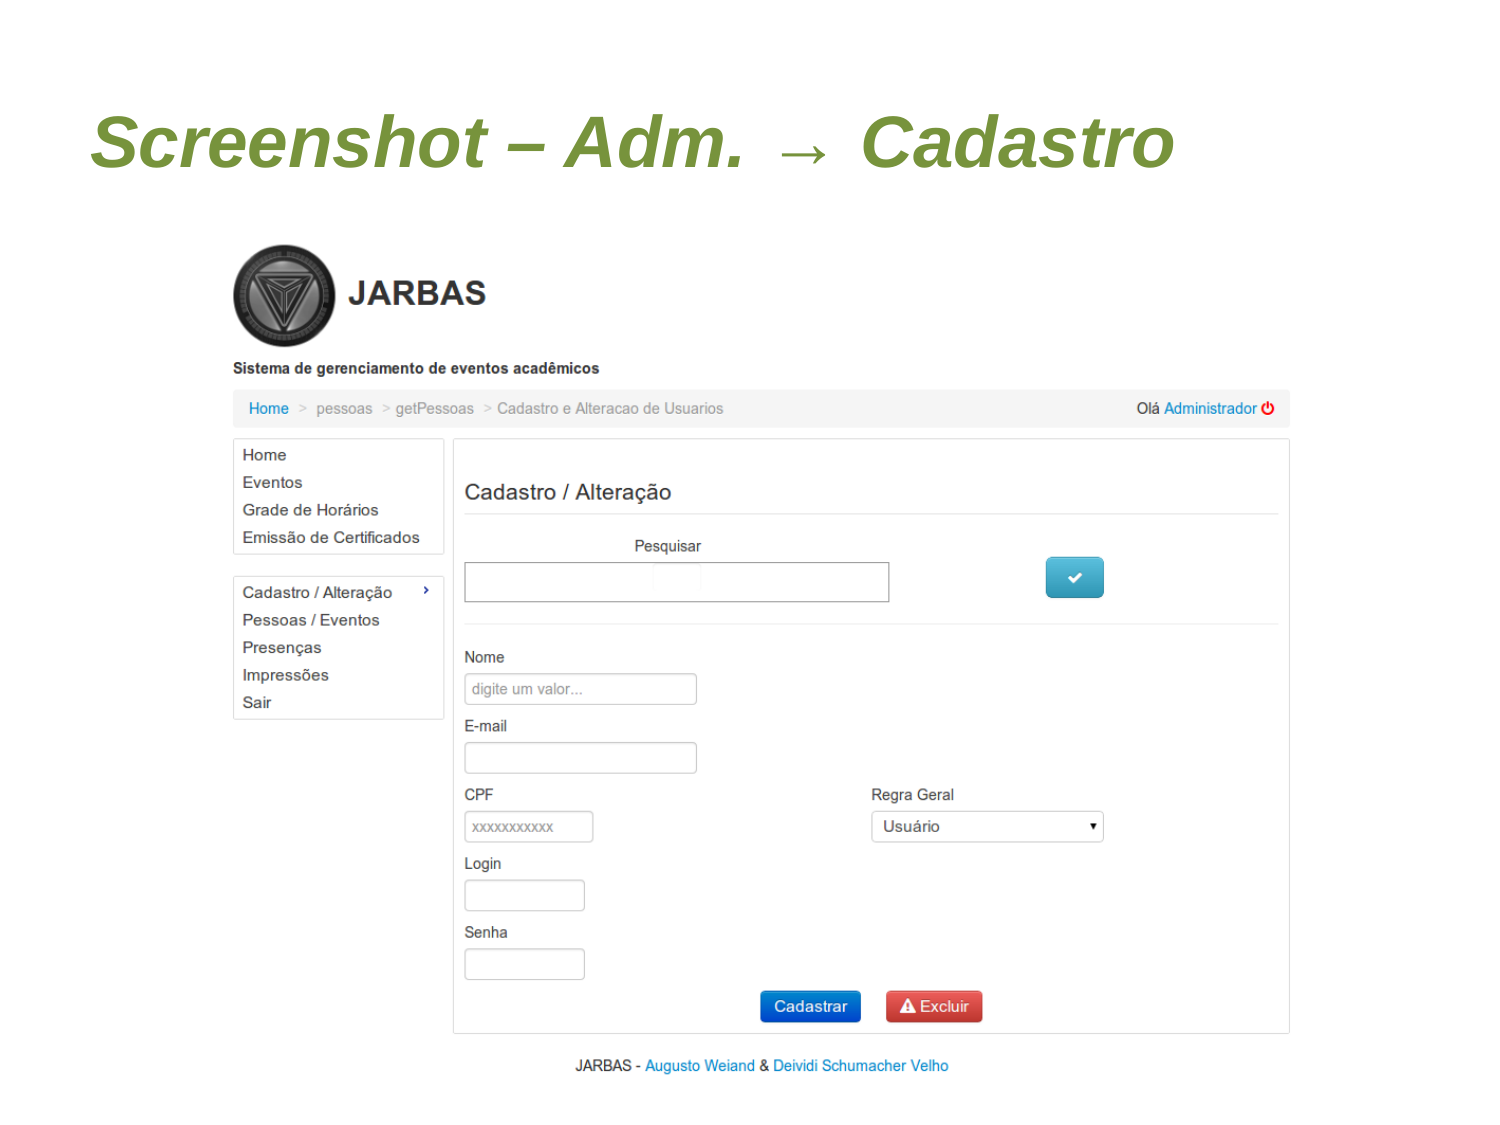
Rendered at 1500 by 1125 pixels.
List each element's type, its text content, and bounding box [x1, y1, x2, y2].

picture [47, 234, 1475, 1087]
title Screenshot – Adm. → Cadastro [75, 45, 1425, 233]
